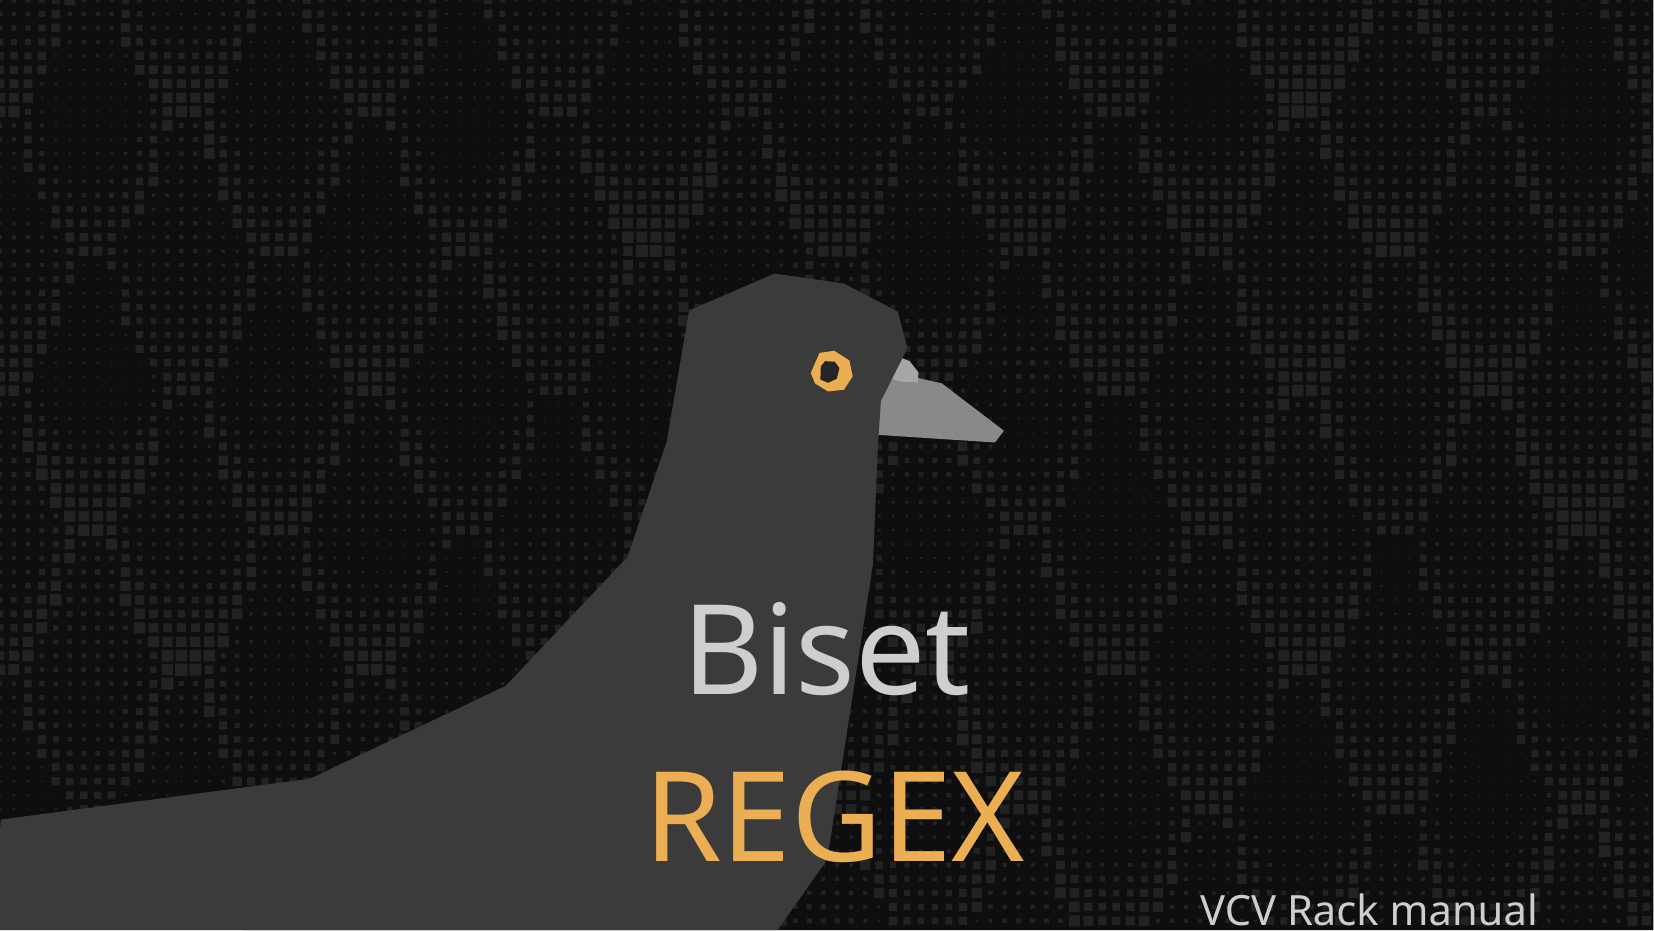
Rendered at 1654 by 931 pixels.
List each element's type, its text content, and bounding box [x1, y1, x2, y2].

picture [0, 0, 1654, 931]
title Biset [602, 568, 1052, 724]
text_box REGEX [629, 720, 1025, 886]
text_box VCV Rack manual [1185, 873, 1654, 931]
